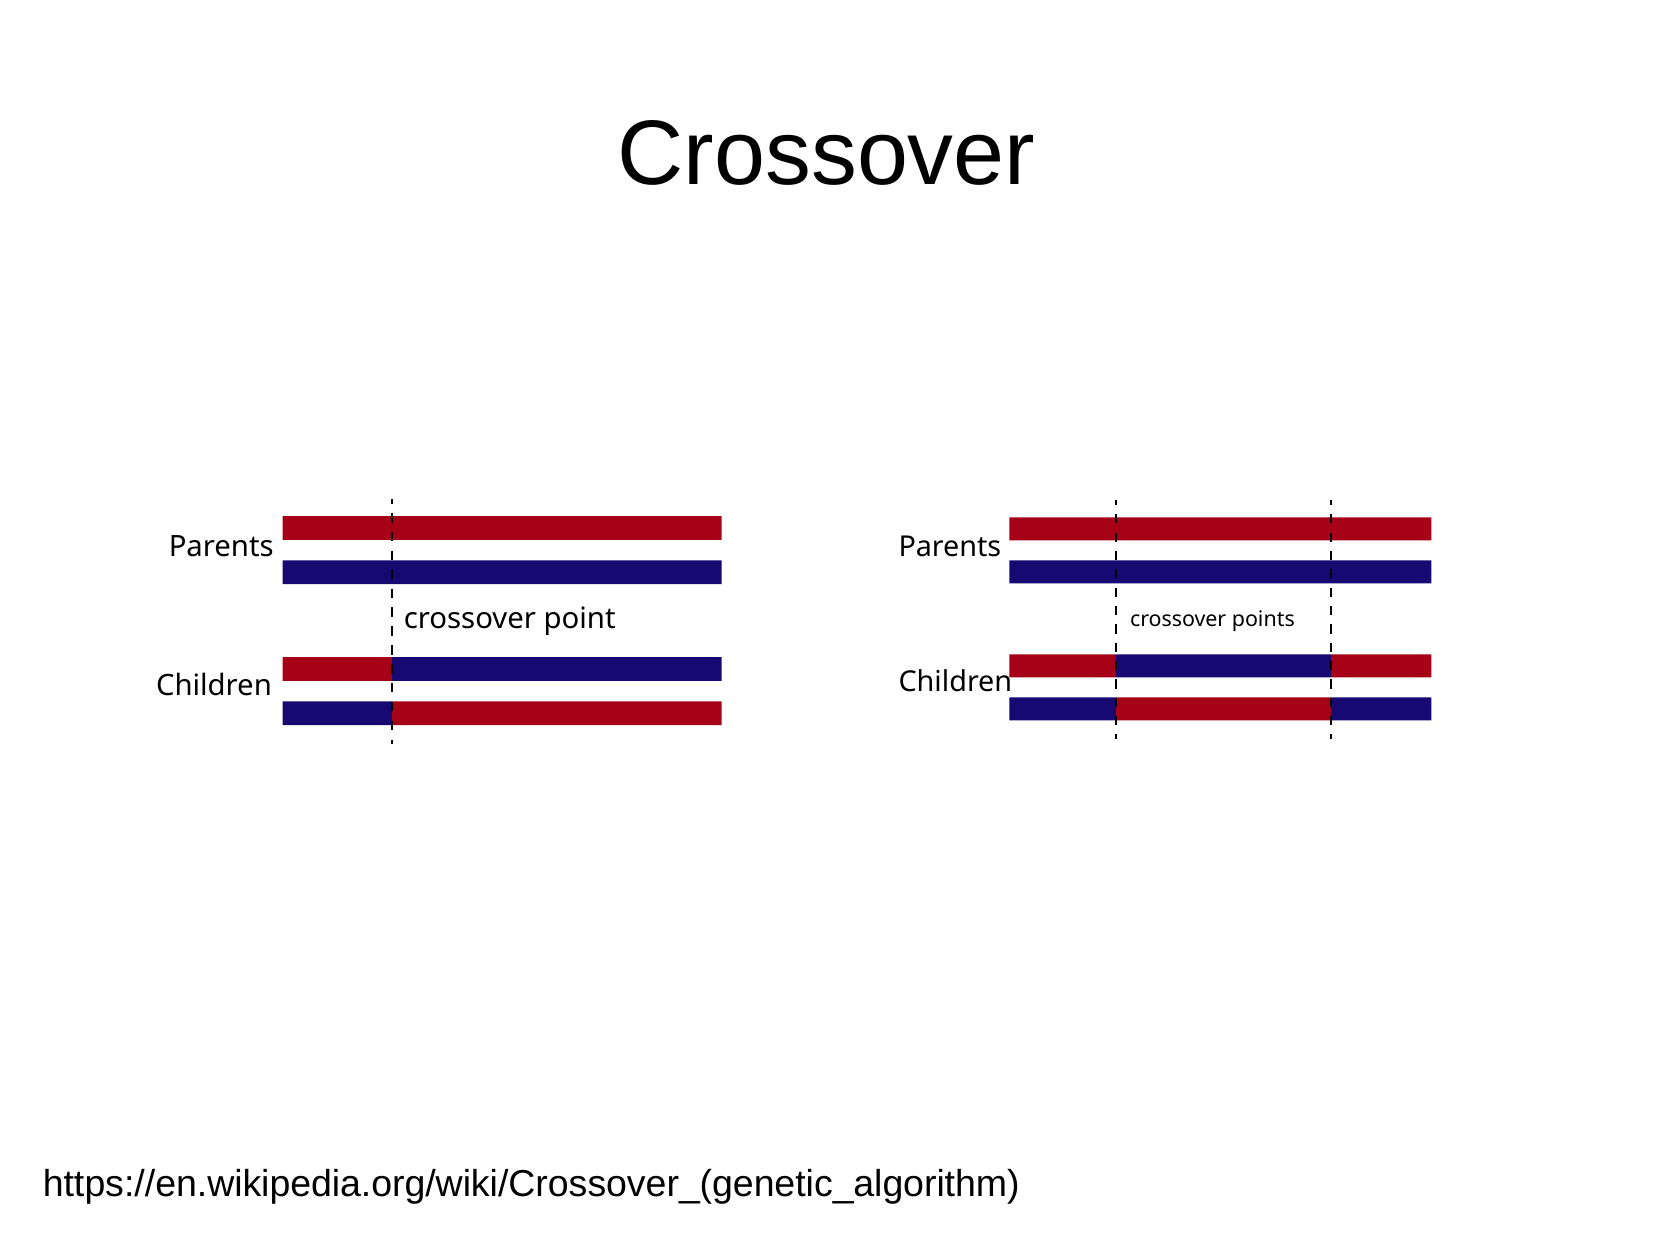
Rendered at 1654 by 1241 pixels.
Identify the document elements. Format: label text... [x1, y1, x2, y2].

picture [156, 498, 724, 745]
title Crossover [82, 49, 1571, 257]
text_box https://en.wikipedia.org/wiki/Crossover_(genetic_algorithm) [28, 1155, 1036, 1212]
picture [891, 500, 1432, 740]
